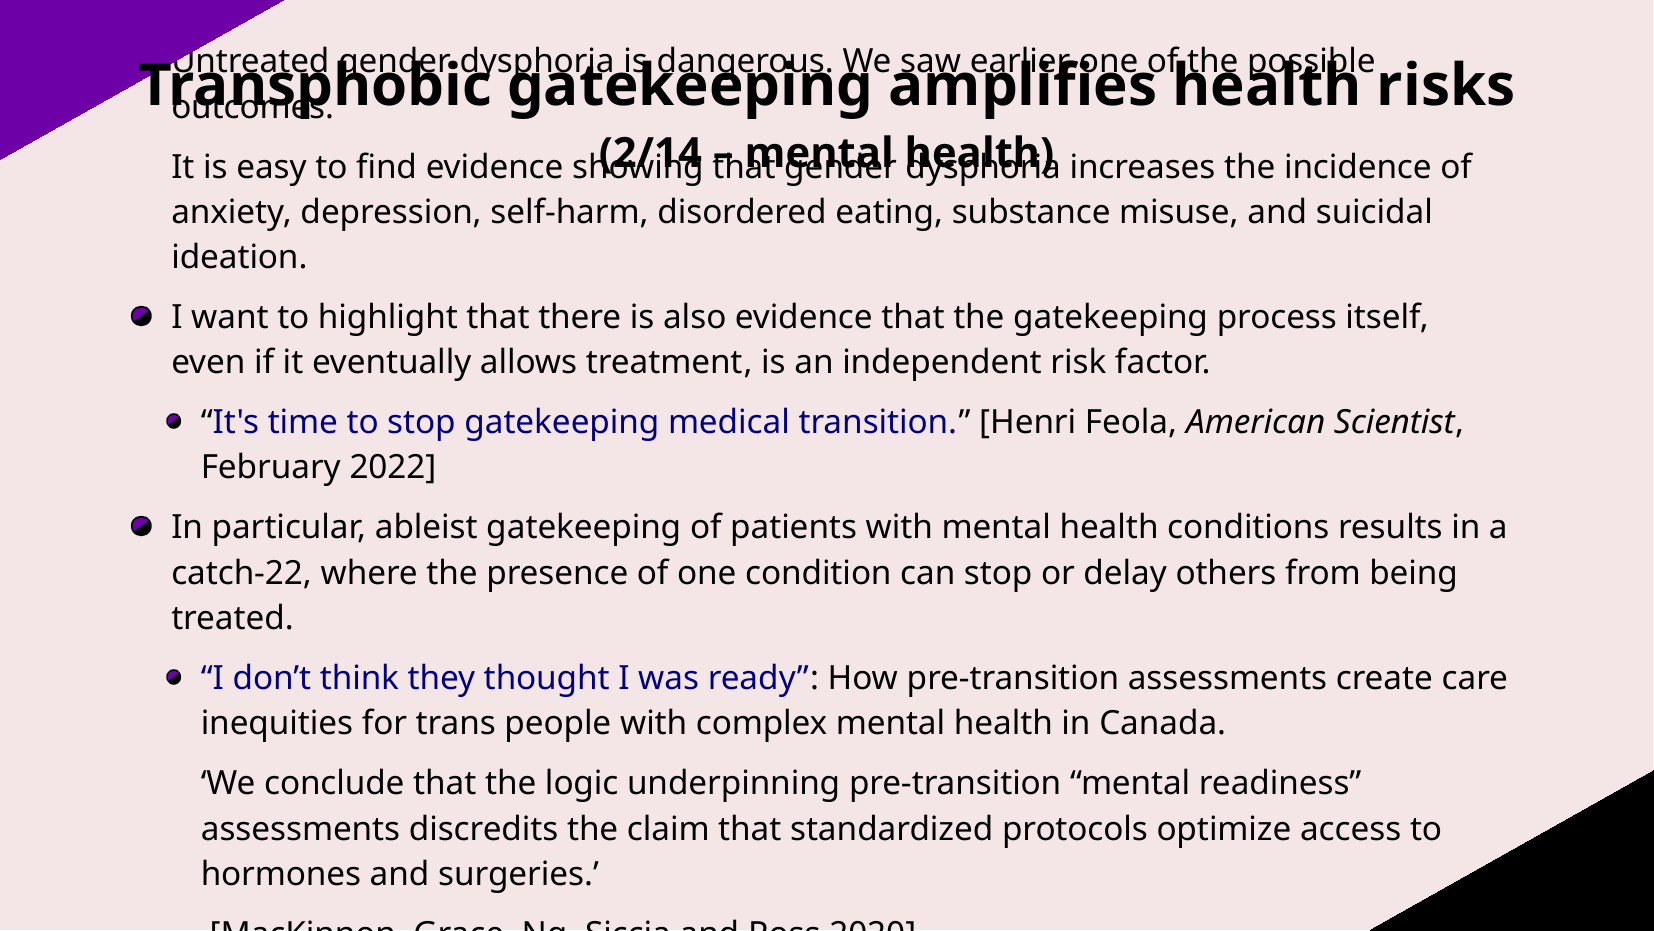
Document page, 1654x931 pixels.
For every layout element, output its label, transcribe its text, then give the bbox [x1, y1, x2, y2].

text_box [0, 0, 284, 160]
title Transphobic gatekeeping amplifies health risks (2/14 – mental health) [82, 35, 1571, 187]
subtitle Untreated gender dysphoria is dangerous. We saw earlier one of the possible outcomes. It is easy to find evidence showing that gender dysphoria increases the incidence of anxiety, depression, self-harm, disordered eating, substance misuse, and suicidal ideation. I want to highlight that there is also evidence that the gatekeeping process itself, even if it eventually allows treatment, is an independent risk factor. “It's time to stop gatekeeping medical transition.” [Henri Feola, American Scientist, February 2022] In particular, ableist gatekeeping of patients with mental health conditions results in a catch‑22, where the presence of one condition can stop or delay others from being treated. “I don’t think they thought I was ready”: How pre-transition assessments create care inequities for trans people with complex mental health in Canada. ‘We conclude that the logic underpinning pre-transition “mental readiness” assessments discredits the claim that standardized protocols optimize access to hormones and surgeries.’ [MacKinnon, Grace, Ng, Siccia and Ross 2020] [129, 187, 1512, 839]
text_box [1370, 770, 1654, 931]
